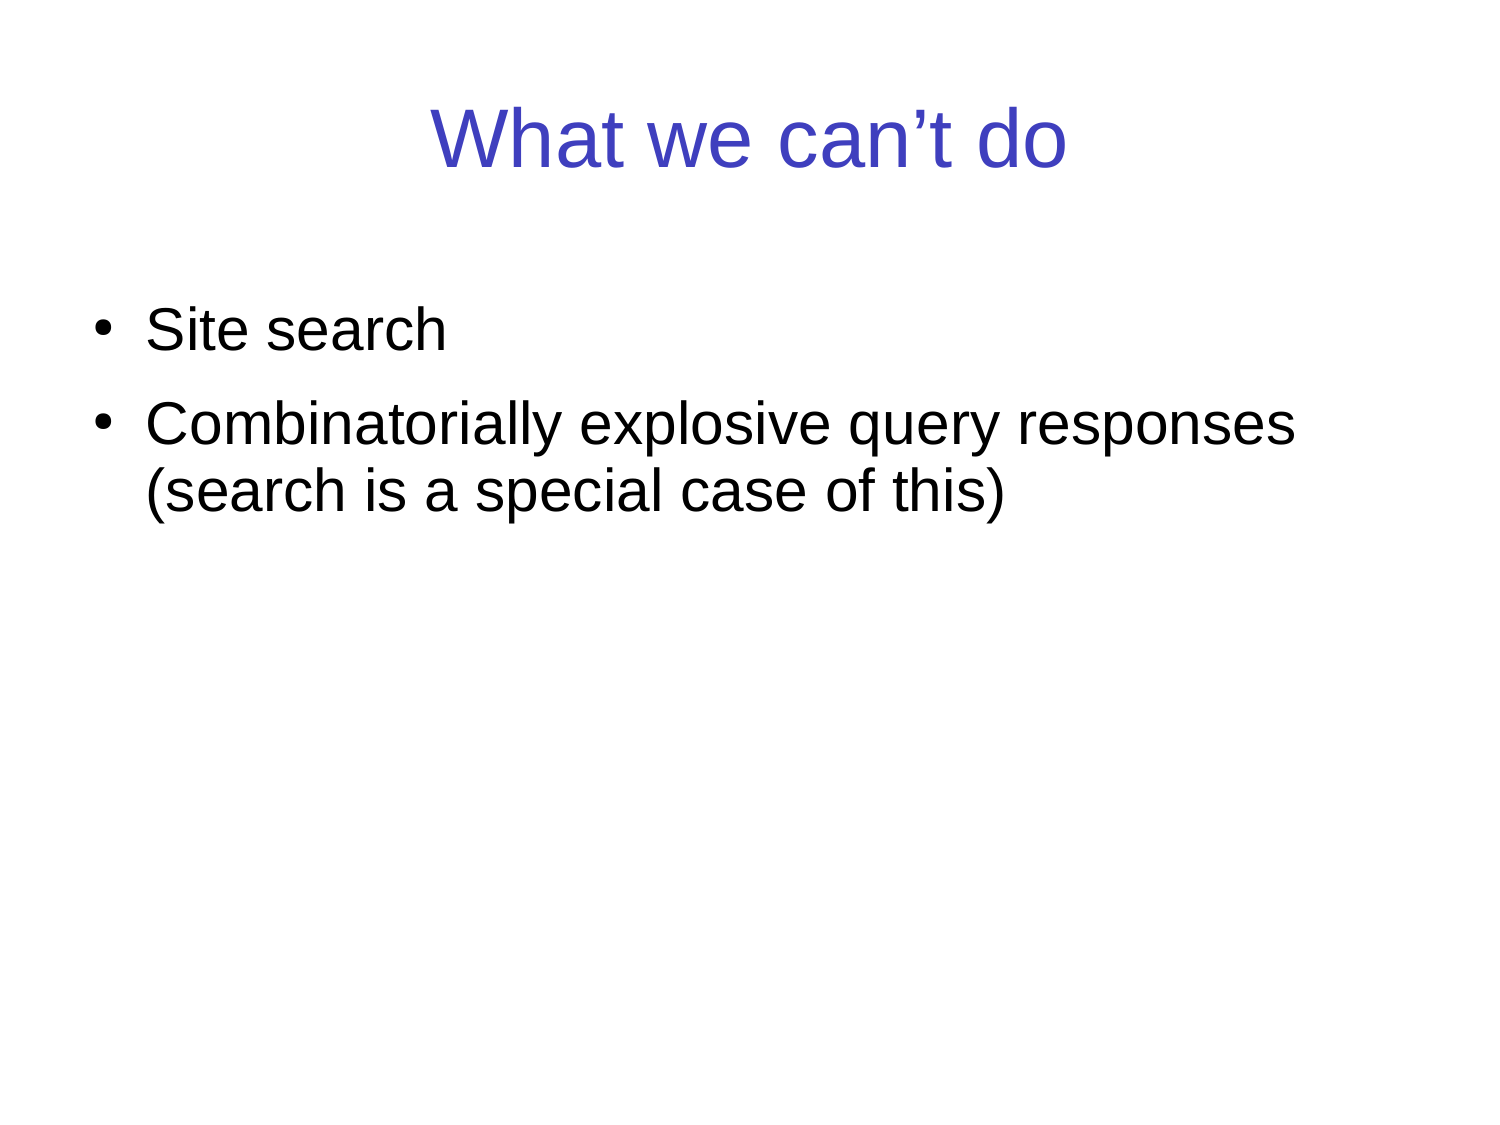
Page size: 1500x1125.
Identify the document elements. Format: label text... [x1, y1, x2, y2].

list Site search Combinatorially explosive query responses (search is a special case of this) [75, 295, 1425, 1063]
title What we can’t do [75, 44, 1425, 233]
